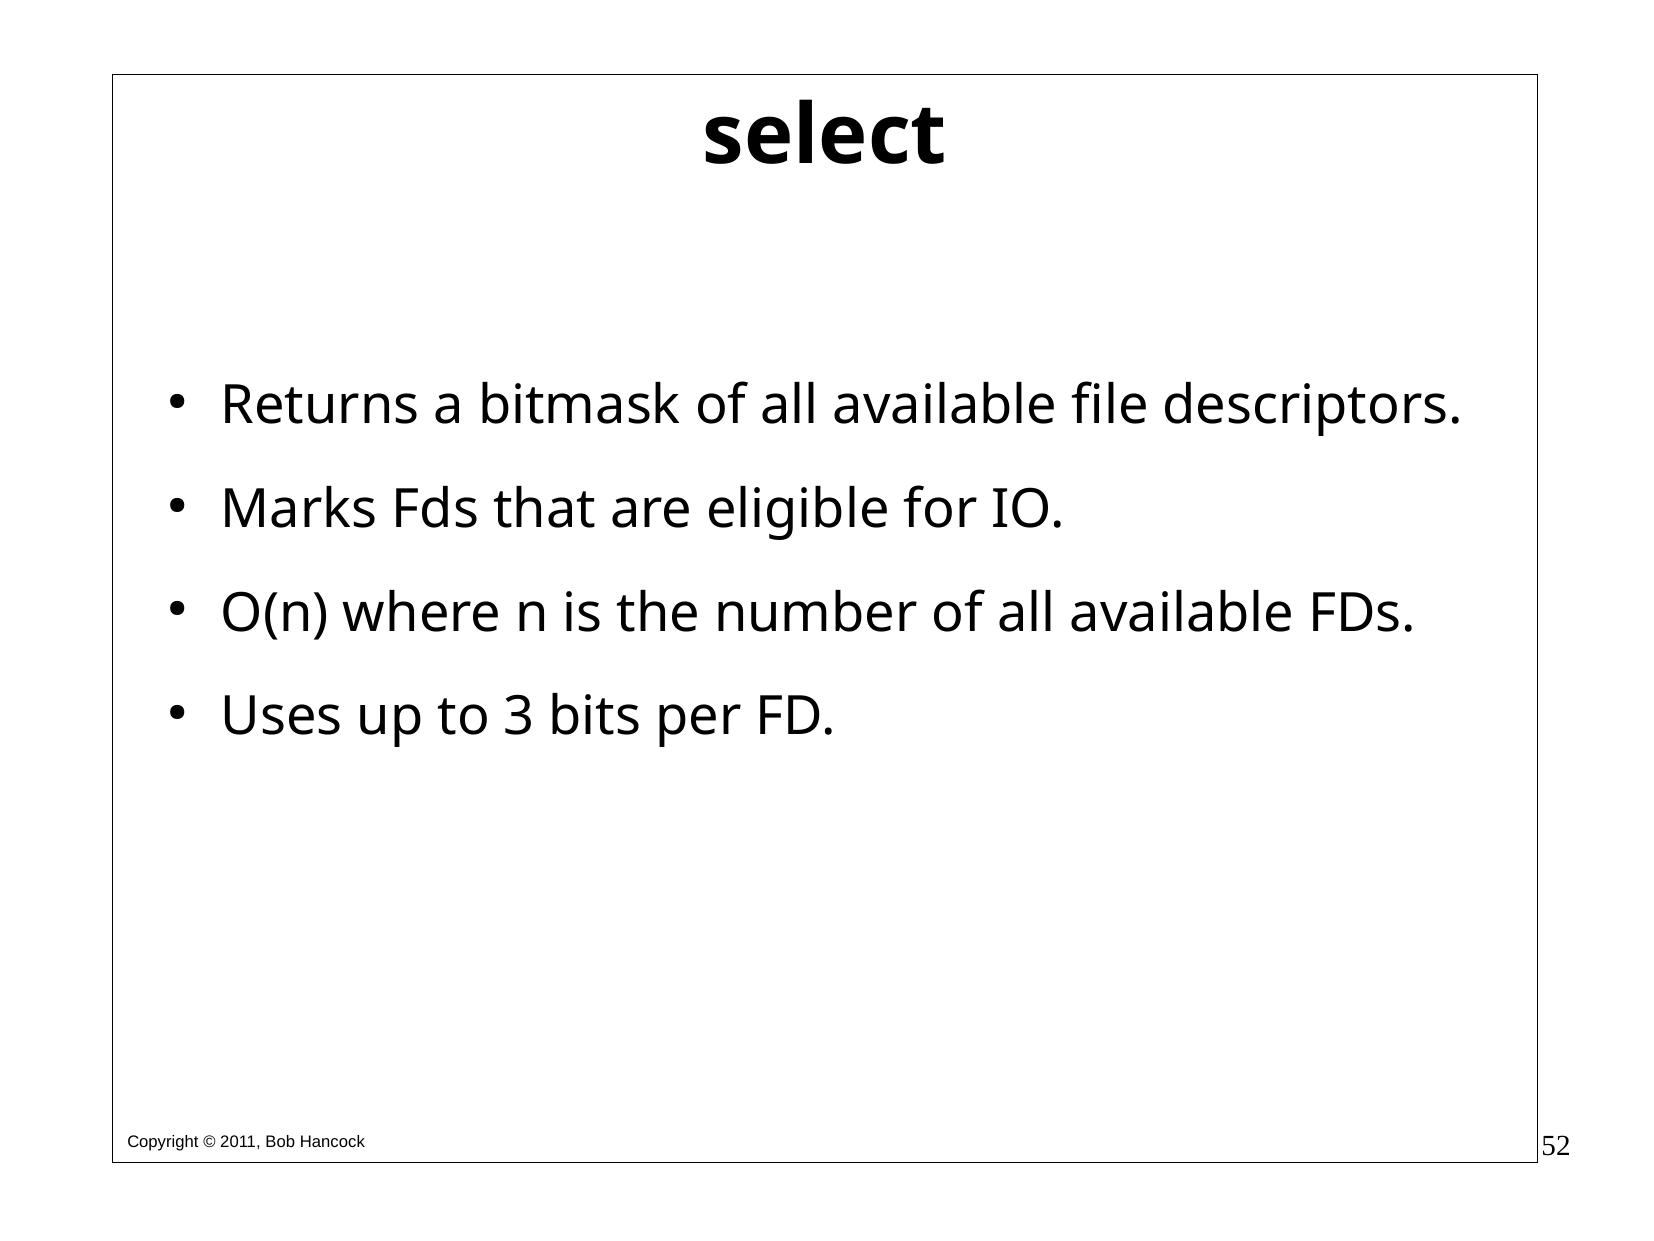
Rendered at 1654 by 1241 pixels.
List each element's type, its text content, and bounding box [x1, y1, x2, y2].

list Returns a bitmask of all available file descriptors. Marks Fds that are eligible for IO. O(n) where n is the number of all available FDs. Uses up to 3 bits per FD. [150, 262, 1501, 1126]
text_box Copyright © 2011, Bob Hancock [112, 1125, 381, 1159]
title select [112, 75, 1538, 188]
